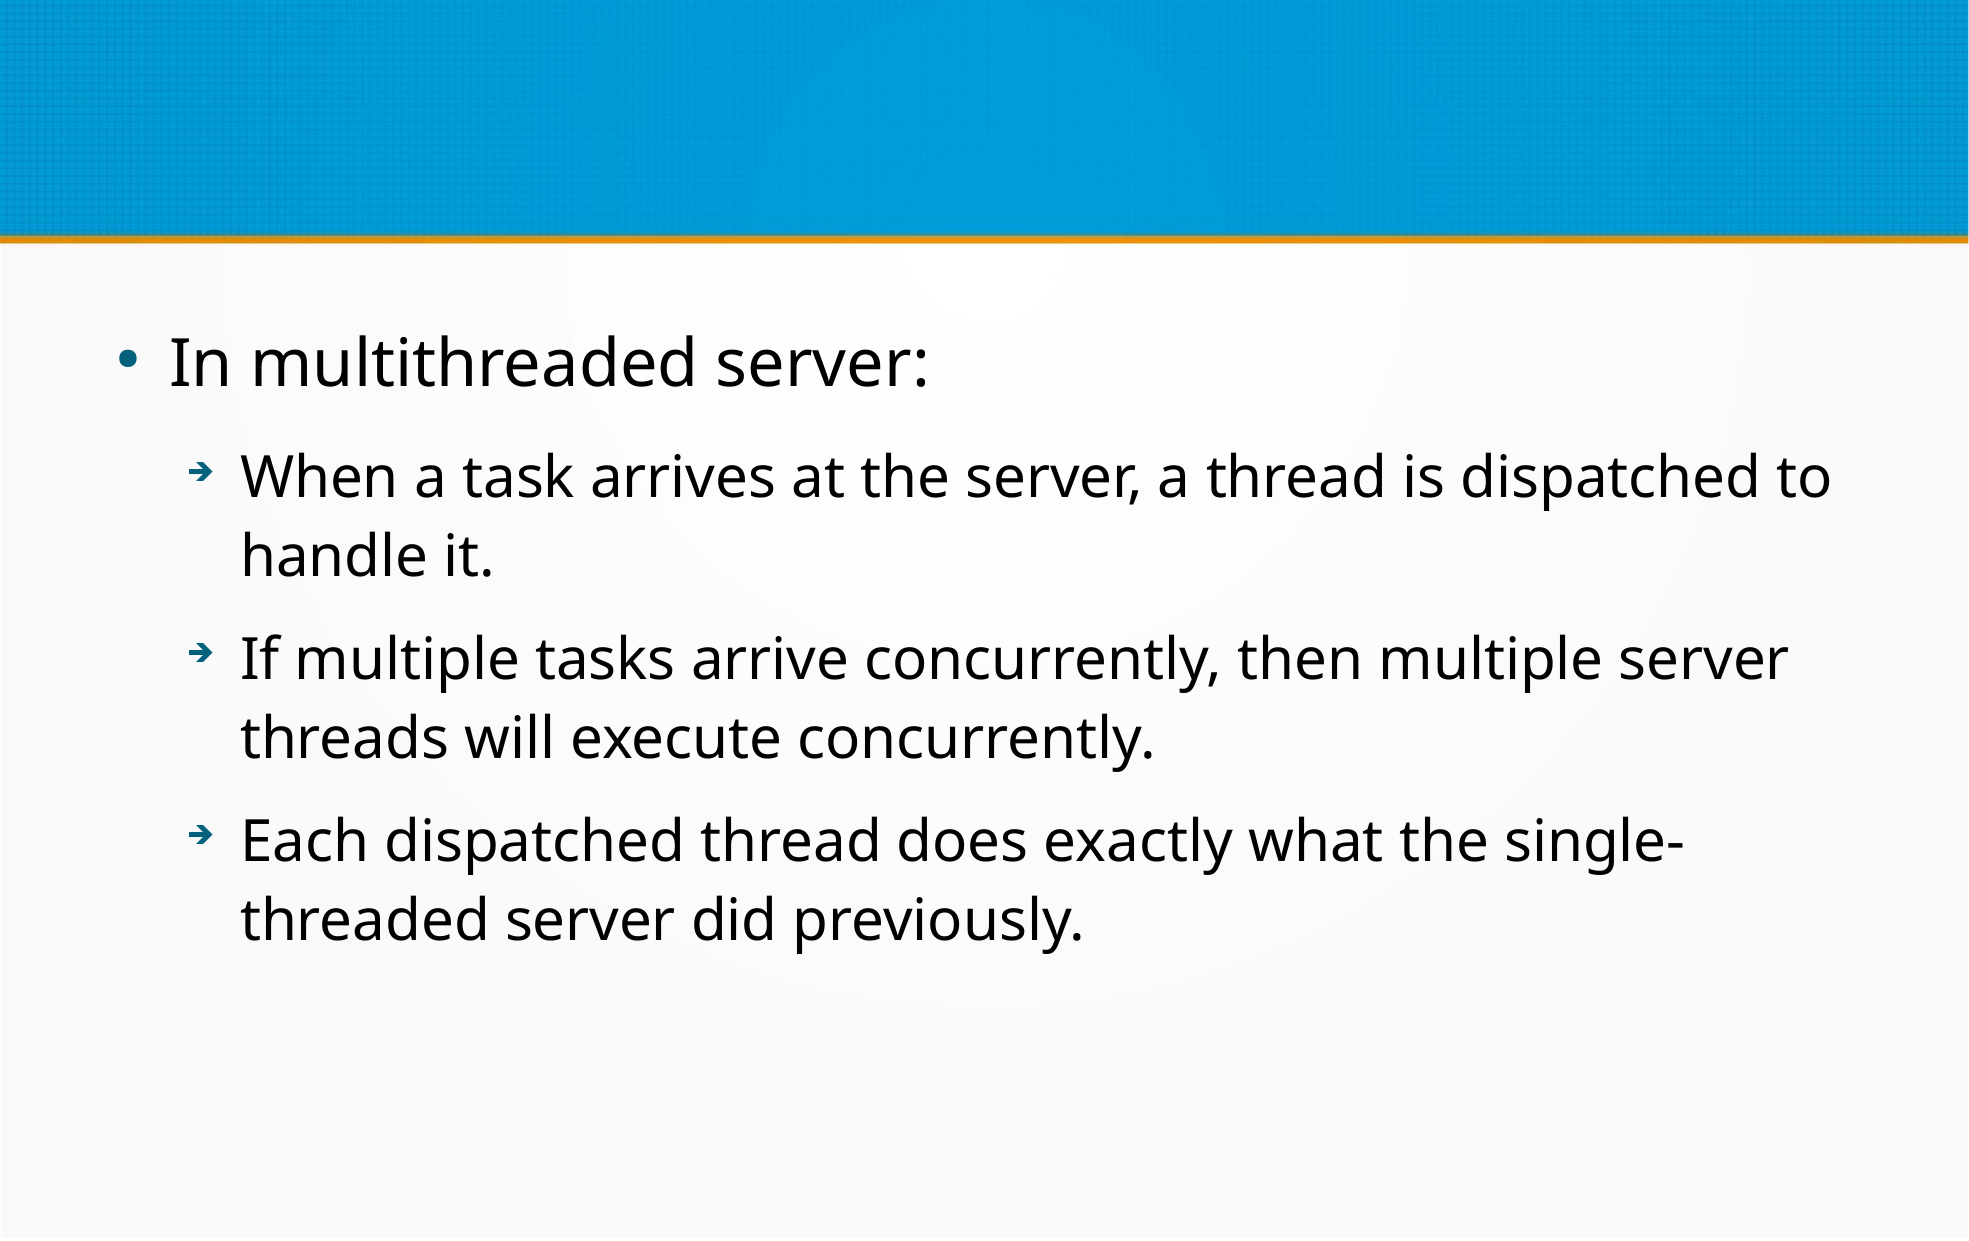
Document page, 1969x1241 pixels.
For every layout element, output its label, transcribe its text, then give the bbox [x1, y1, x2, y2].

picture [0, 233, 1969, 1241]
list In multithreaded server: When a task arrives at the server, a thread is dispatched to handle it. If multiple tasks arrive concurrently, then multiple server threads will execute concurrently. Each dispatched thread does exactly what the single-threaded server did previously. [98, 315, 1861, 1081]
